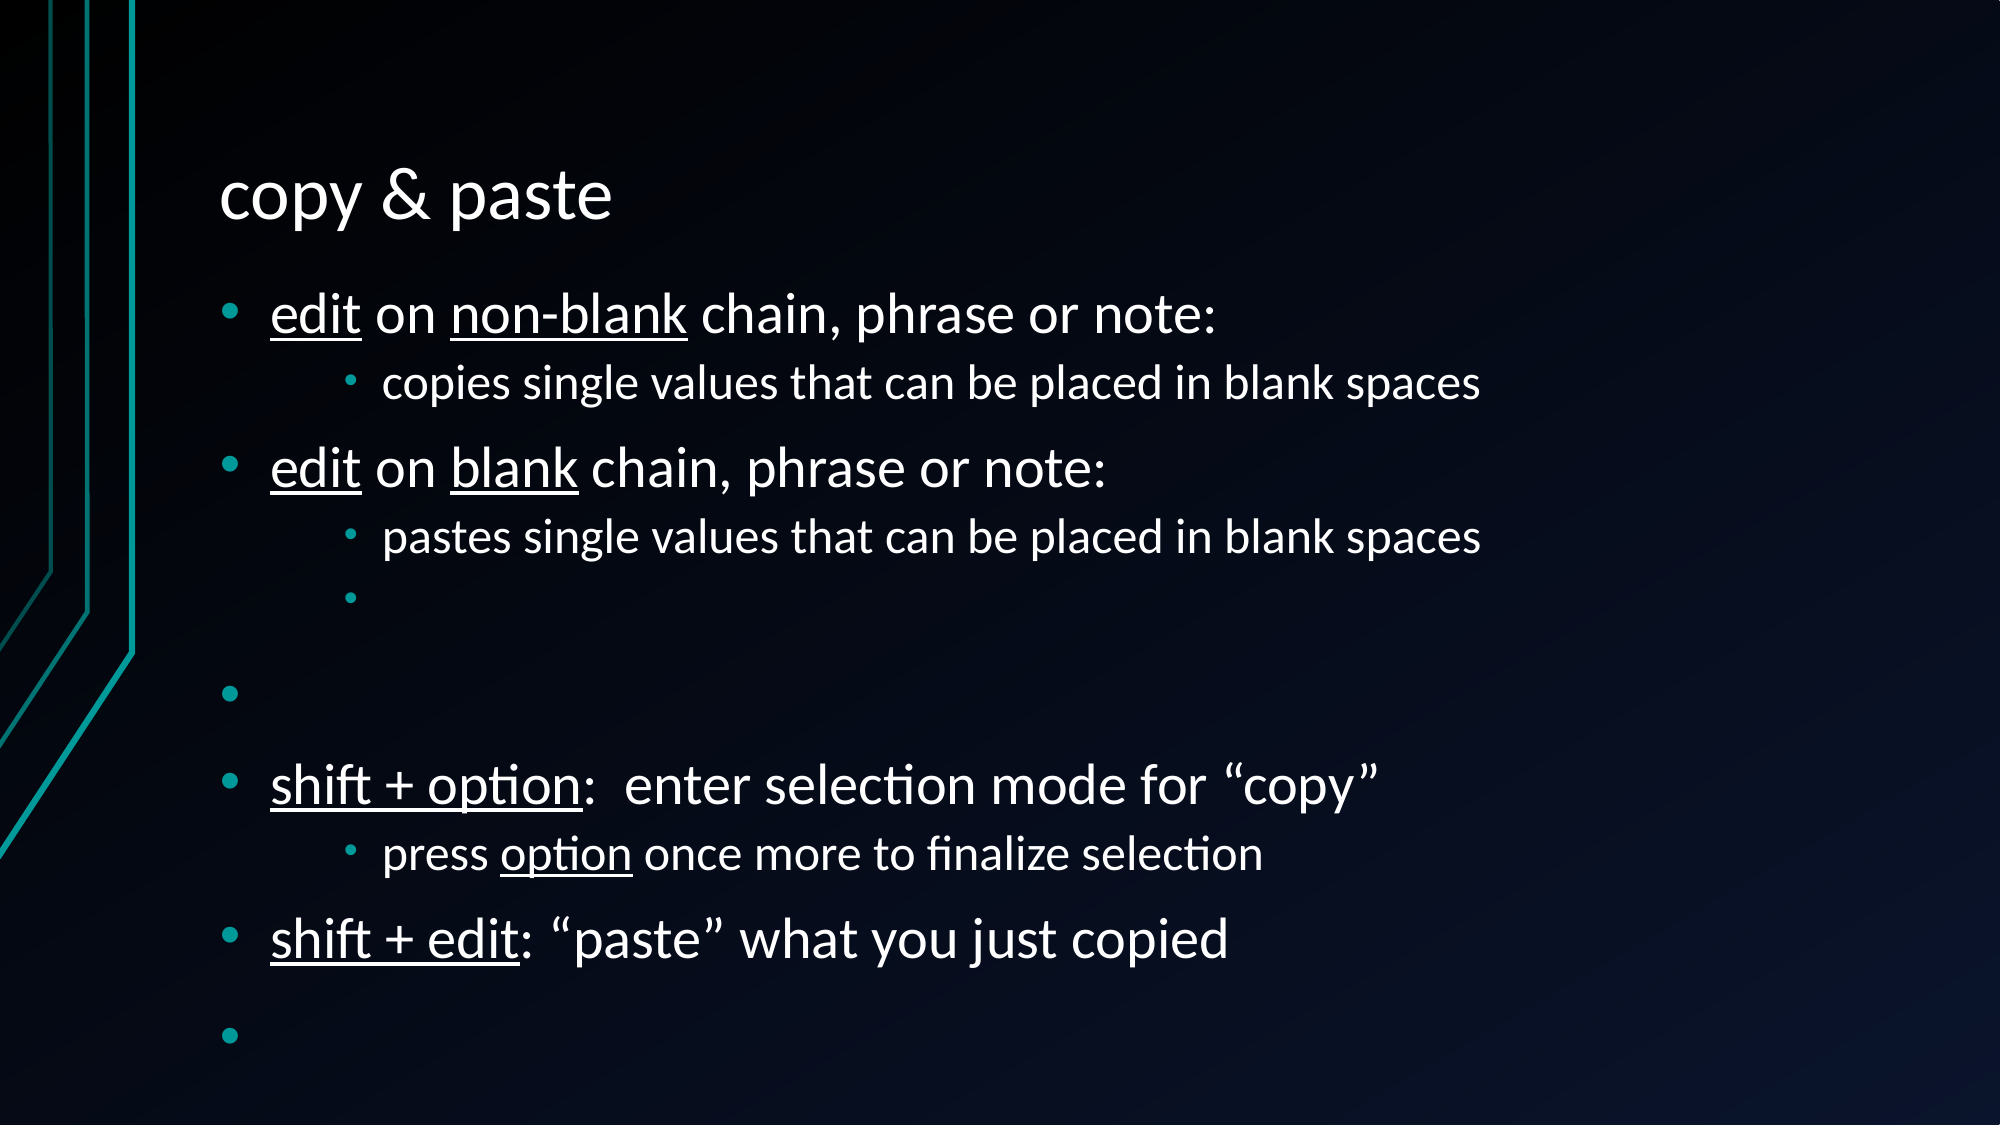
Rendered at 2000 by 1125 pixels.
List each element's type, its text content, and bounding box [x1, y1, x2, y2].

list edit on non-blank chain, phrase or note: copies single values that can be placed in blank spaces edit on blank chain, phrase or note: pastes single values that can be placed in blank spaces shift + option: enter selection mode for “copy” press option once more to finalize selection shift + edit: “paste” what you just copied [199, 279, 1900, 1012]
title copy & paste [199, 45, 1900, 246]
